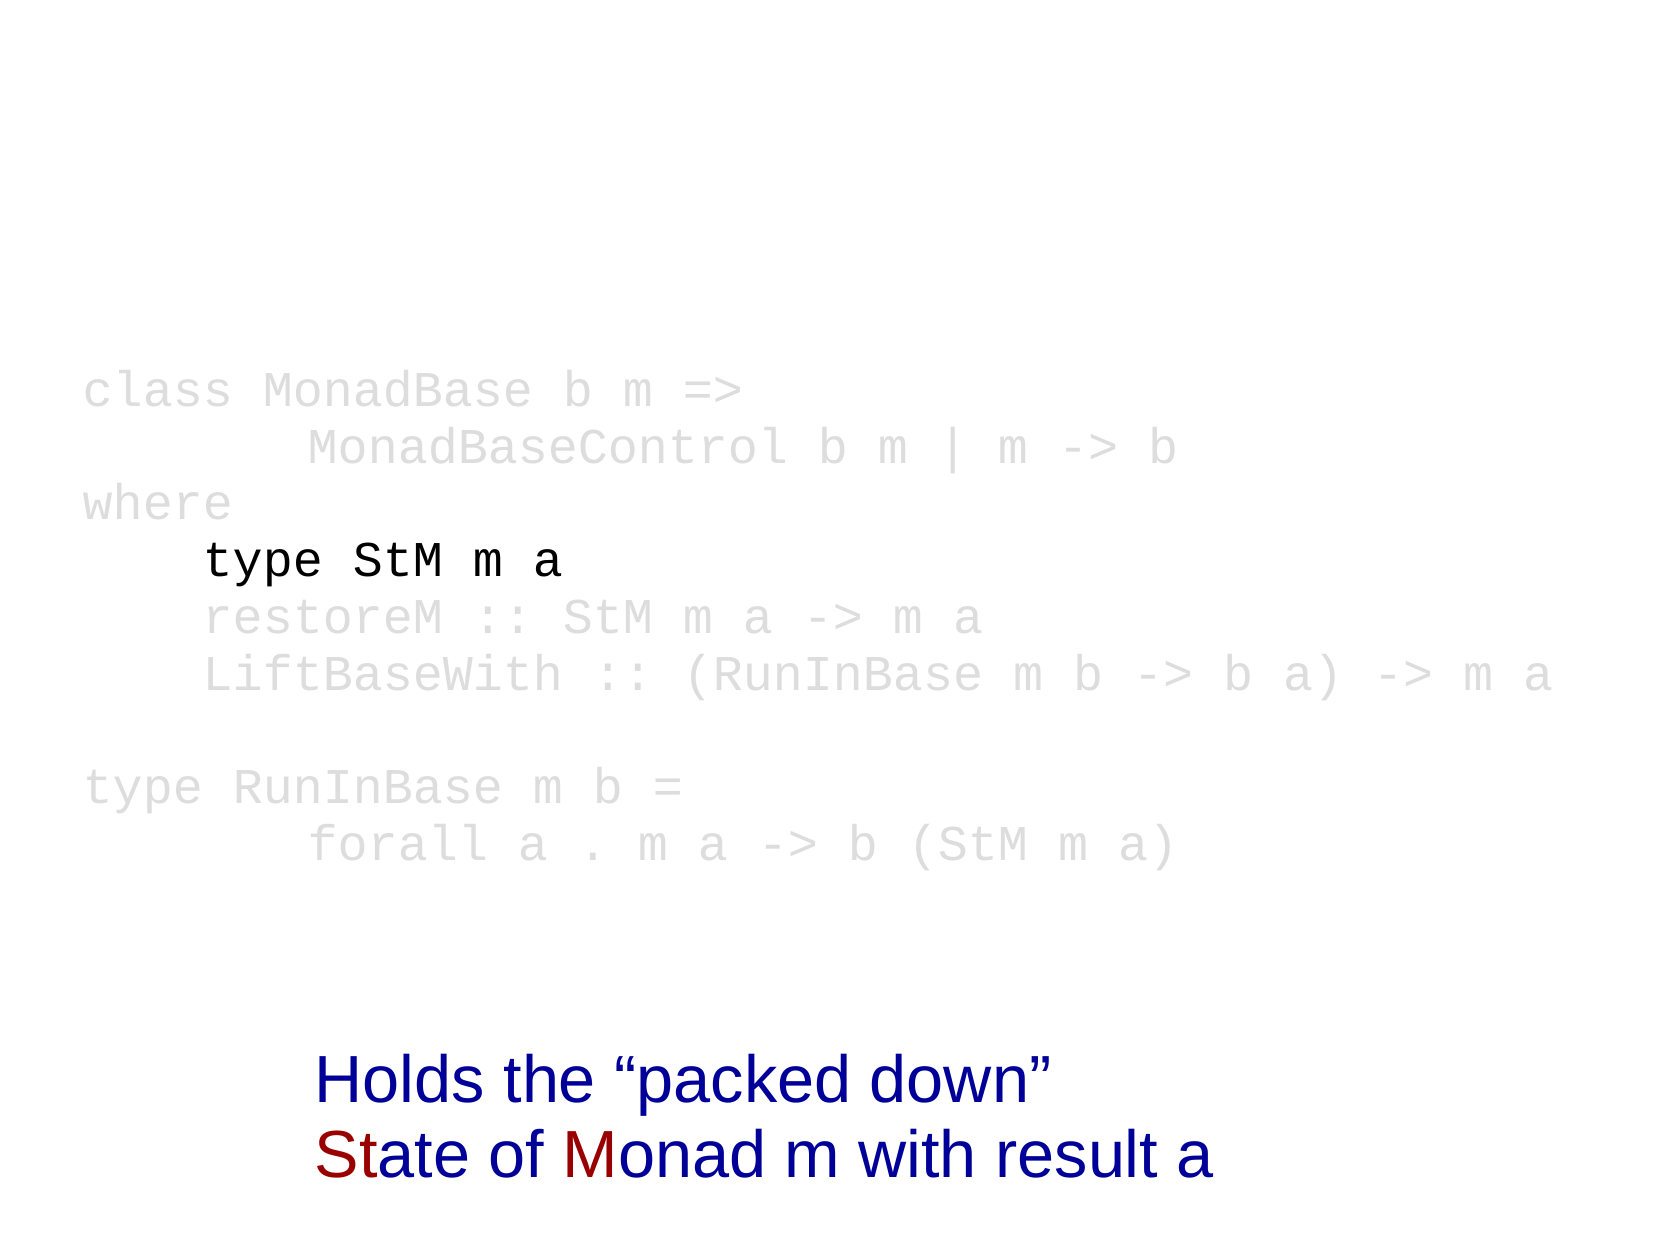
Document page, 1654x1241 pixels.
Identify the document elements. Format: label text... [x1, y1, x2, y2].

text_box Holds the “packed down” State of Monad m with result a [300, 1035, 1232, 1200]
subtitle class MonadBase b m => MonadBaseControl b m | m -> b where type StM m a restoreM :: StM m a -> m a LiftBaseWith :: (RunInBase m b -> b a) -> m a type RunInBase m b = forall a . m a -> b (StM m a) [82, 299, 1571, 941]
